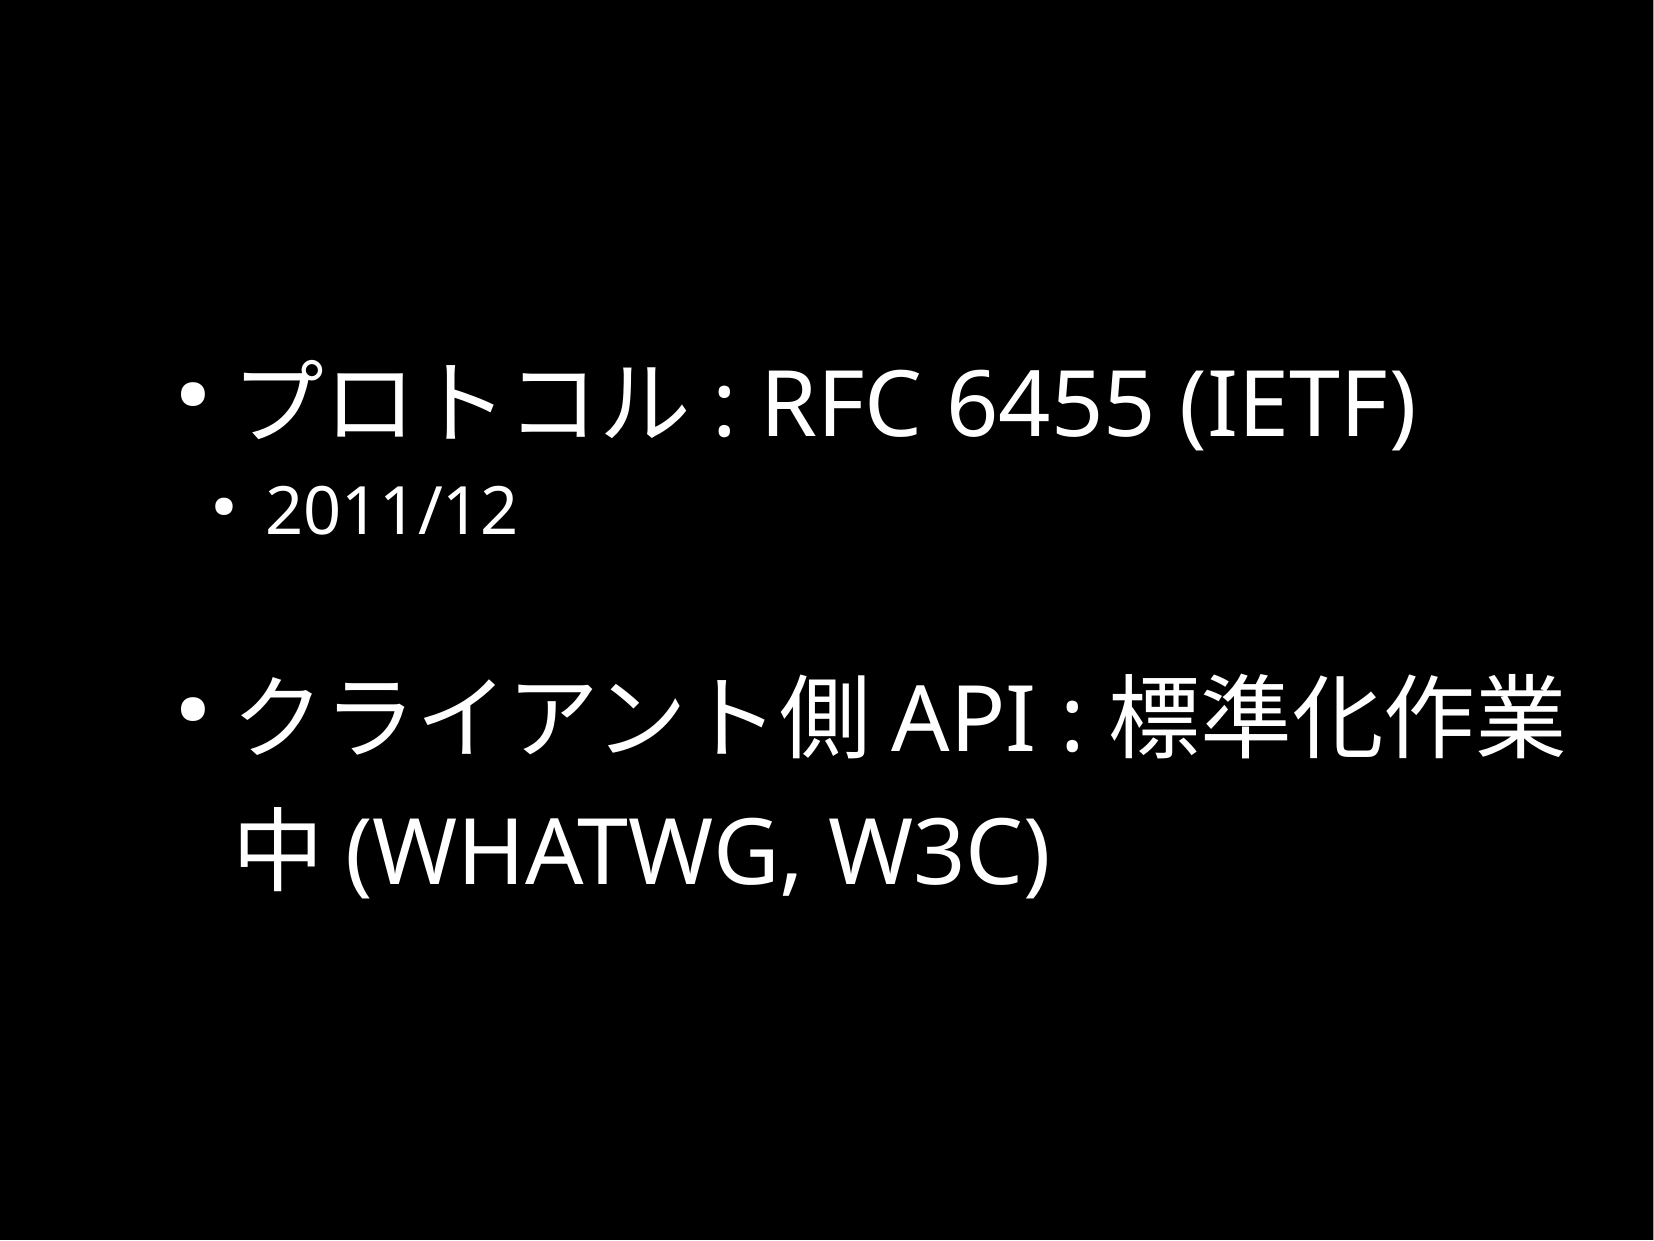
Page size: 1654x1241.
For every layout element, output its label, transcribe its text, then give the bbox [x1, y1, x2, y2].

text_box プロトコル : RFC 6455 (IETF) 2011/12 クライアント側 API : 標準化作業中 (WHATWG, W3C) [176, 177, 1619, 1063]
